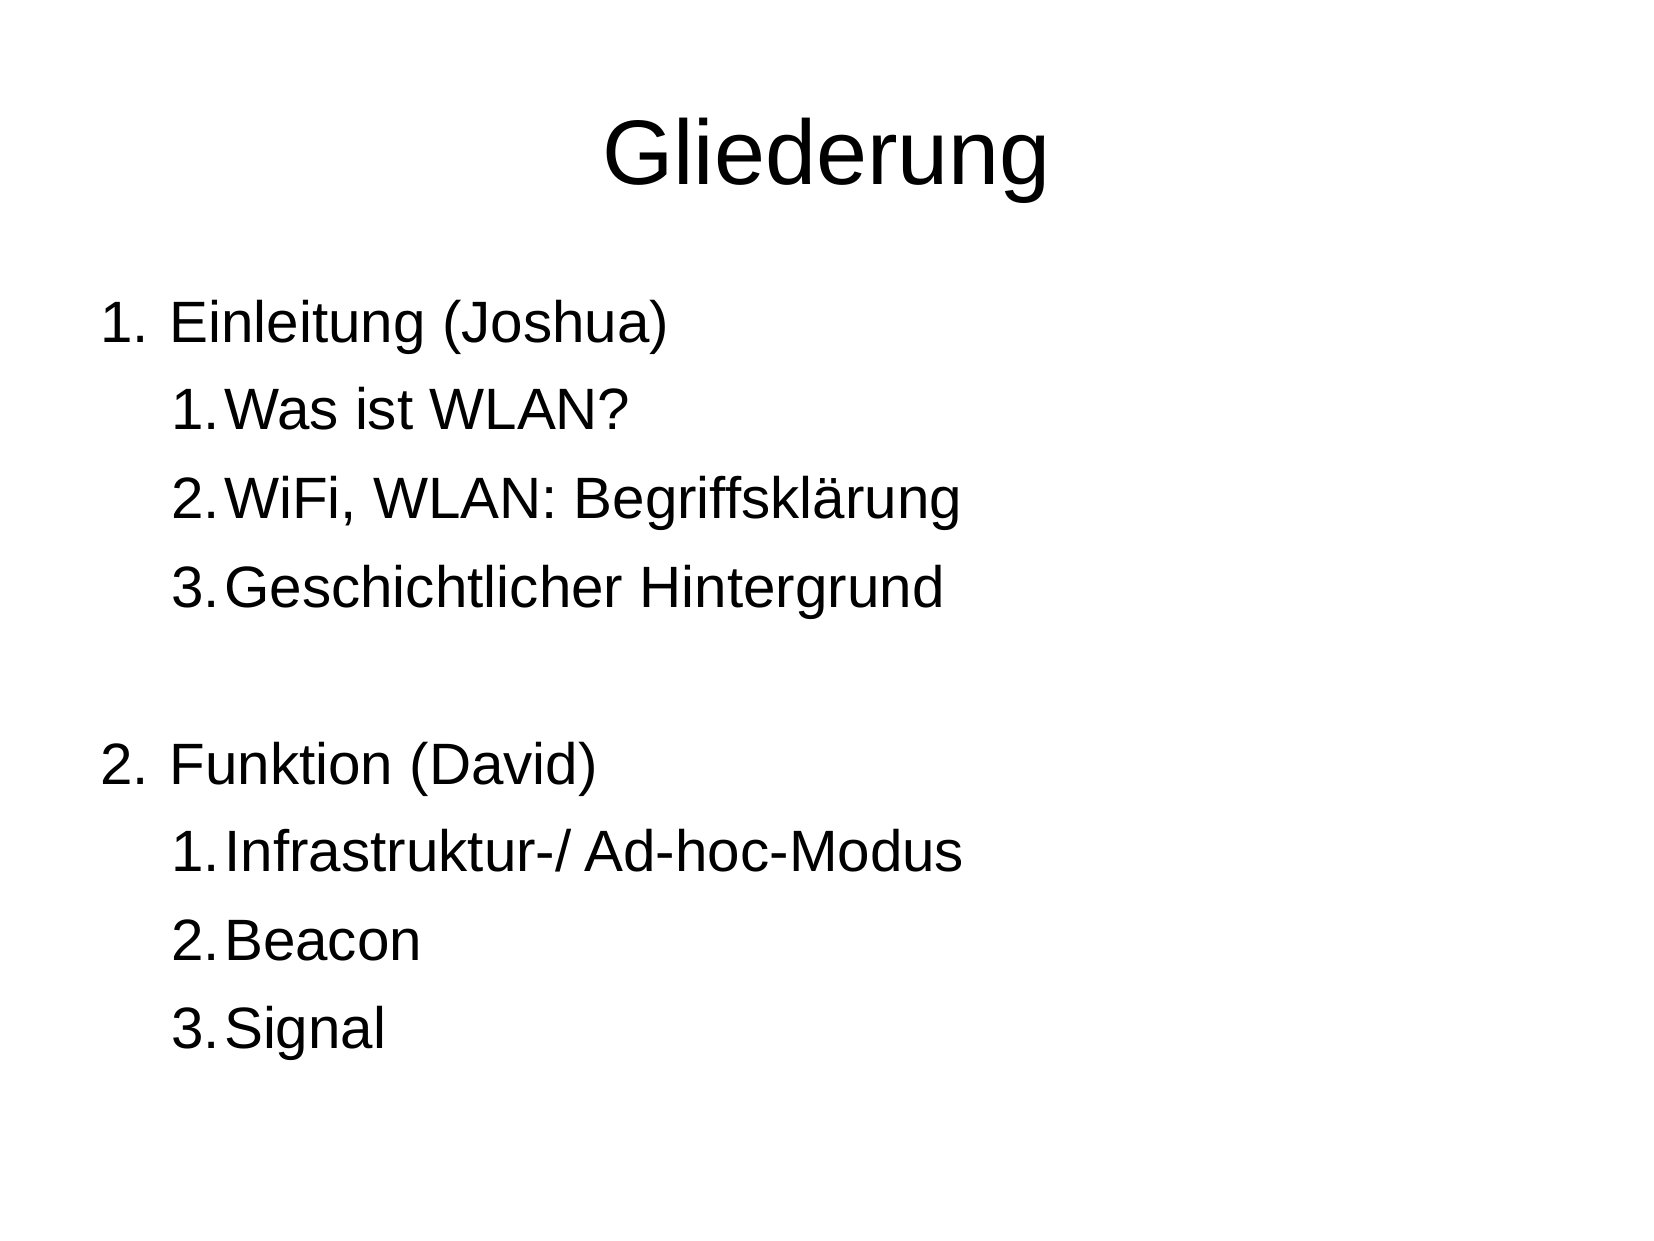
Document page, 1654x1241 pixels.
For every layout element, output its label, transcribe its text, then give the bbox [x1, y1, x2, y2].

list Einleitung (Joshua) Was ist WLAN? WiFi, WLAN: Begriffsklärung Geschichtlicher Hintergrund Funktion (David) Infrastruktur-/ Ad-hoc-Modus Beacon Signal [82, 290, 1571, 1075]
title Gliederung [82, 49, 1571, 257]
